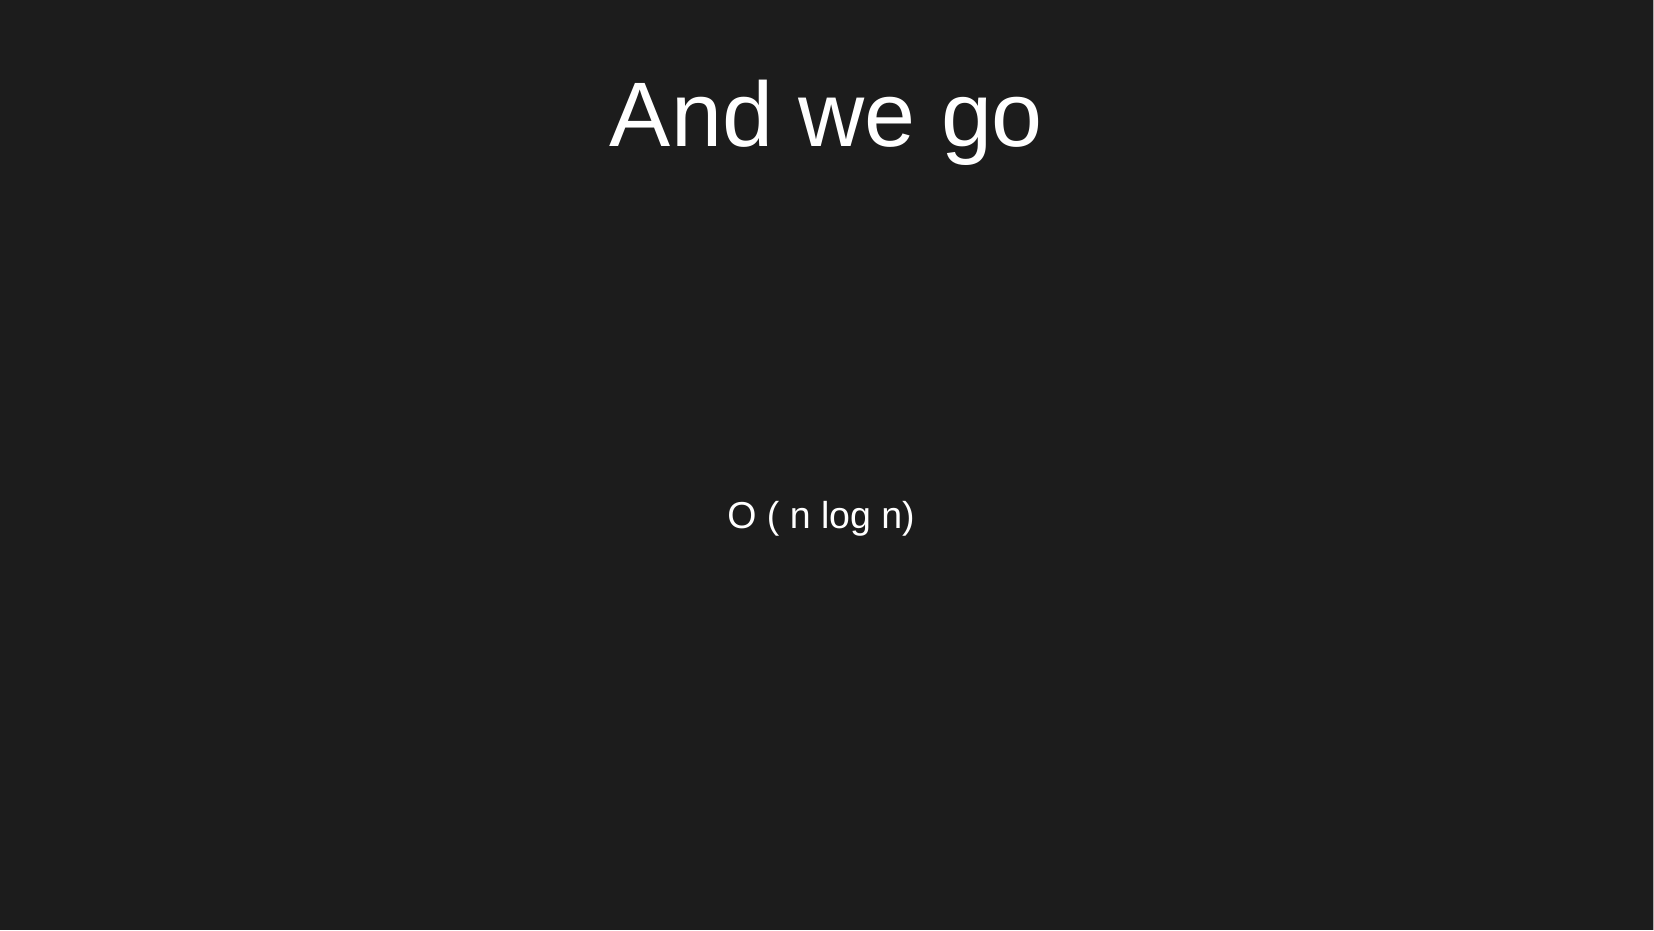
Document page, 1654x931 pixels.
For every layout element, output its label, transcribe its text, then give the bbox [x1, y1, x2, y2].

text_box O ( n log n) [712, 487, 976, 563]
title And we go [82, 37, 1571, 193]
